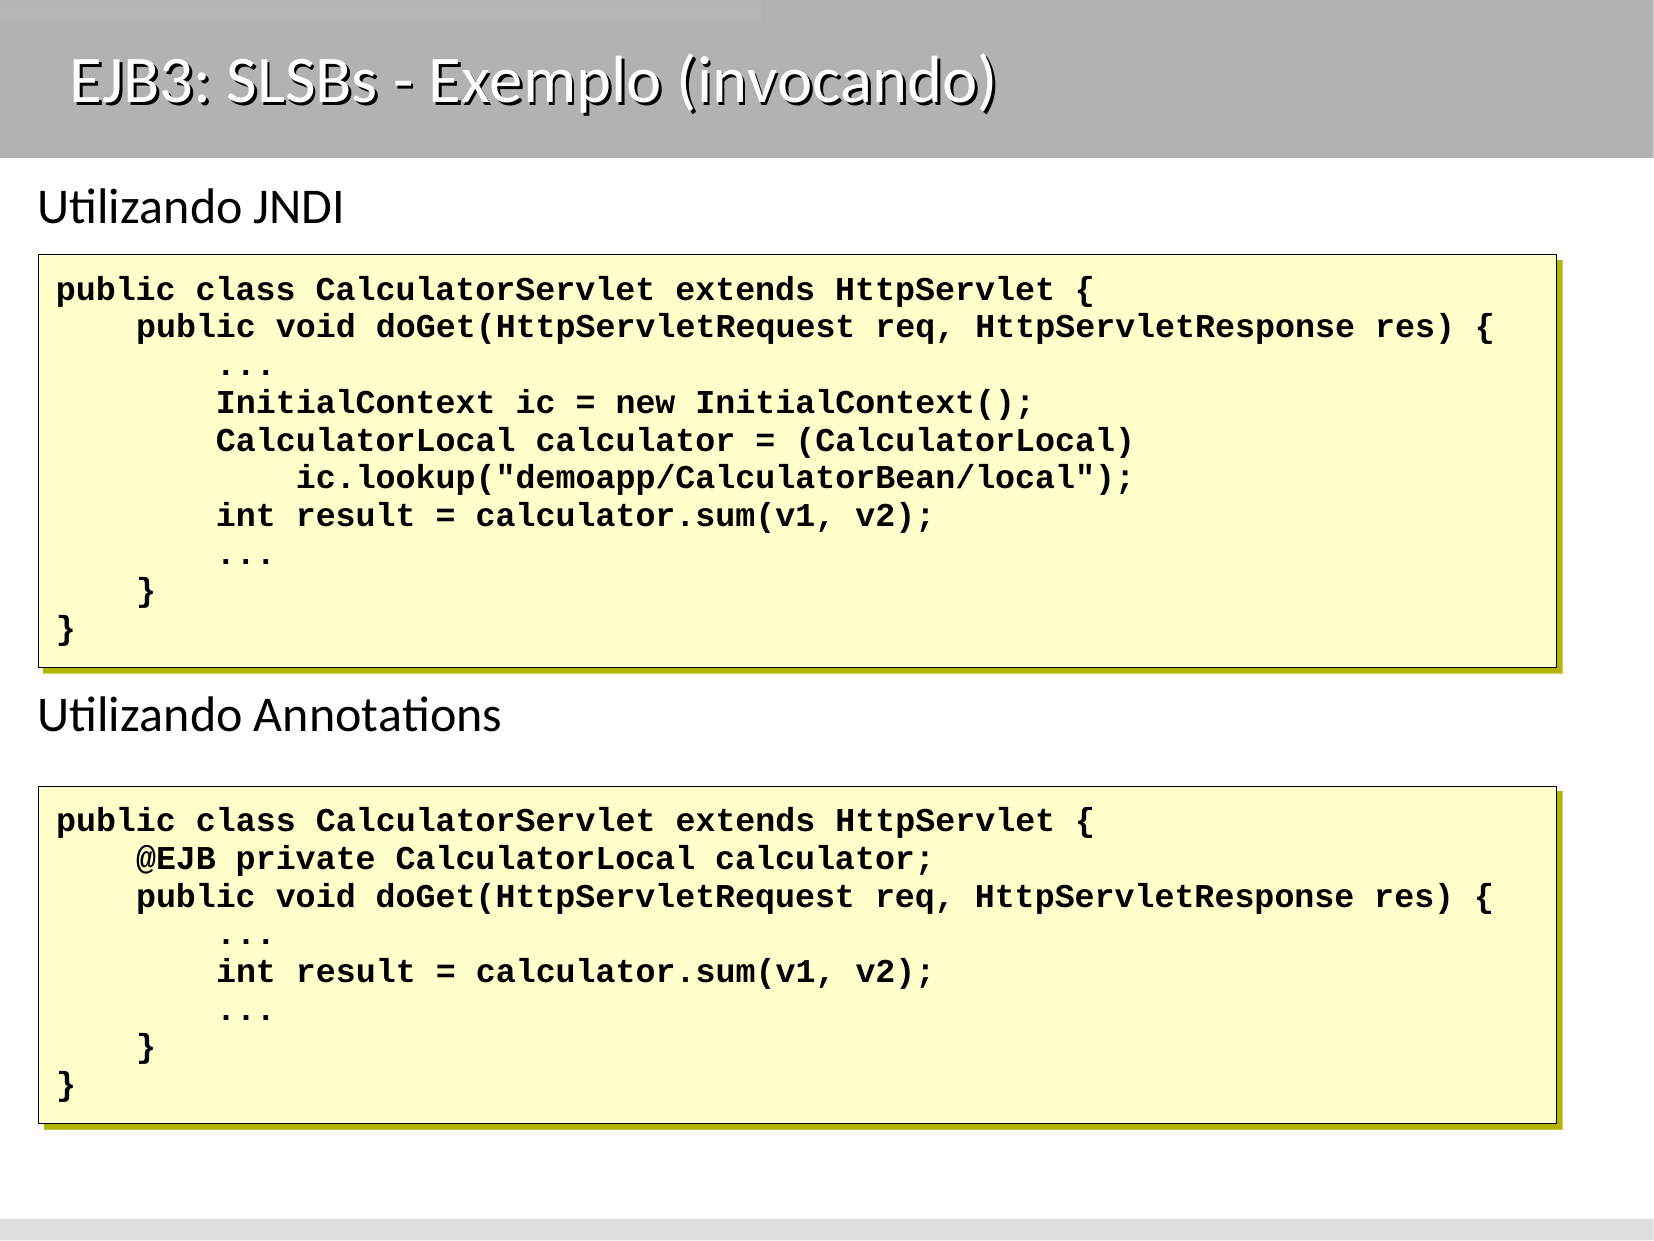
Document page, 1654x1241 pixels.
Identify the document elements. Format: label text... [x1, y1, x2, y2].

title EJB3: SLSBs - Exemplo (invocando) [70, 11, 1536, 160]
text_box public class CalculatorServlet extends HttpServlet { @EJB private CalculatorLocal calculator; public void doGet(HttpServletRequest req, HttpServletResponse res) { ... int result = calculator.sum(v1, v2); ... } } [38, 786, 1557, 1122]
text_box public class CalculatorServlet extends HttpServlet { public void doGet(HttpServletRequest req, HttpServletResponse res) { ... InitialContext ic = new InitialContext(); CalculatorLocal calculator = (CalculatorLocal) ic.lookup("demoapp/CalculatorBean/local"); int result = calculator.sum(v1, v2); ... } } [38, 254, 1557, 666]
text_box Utilizando JNDI [37, 186, 751, 262]
text_box Utilizando Annotations [37, 693, 751, 769]
